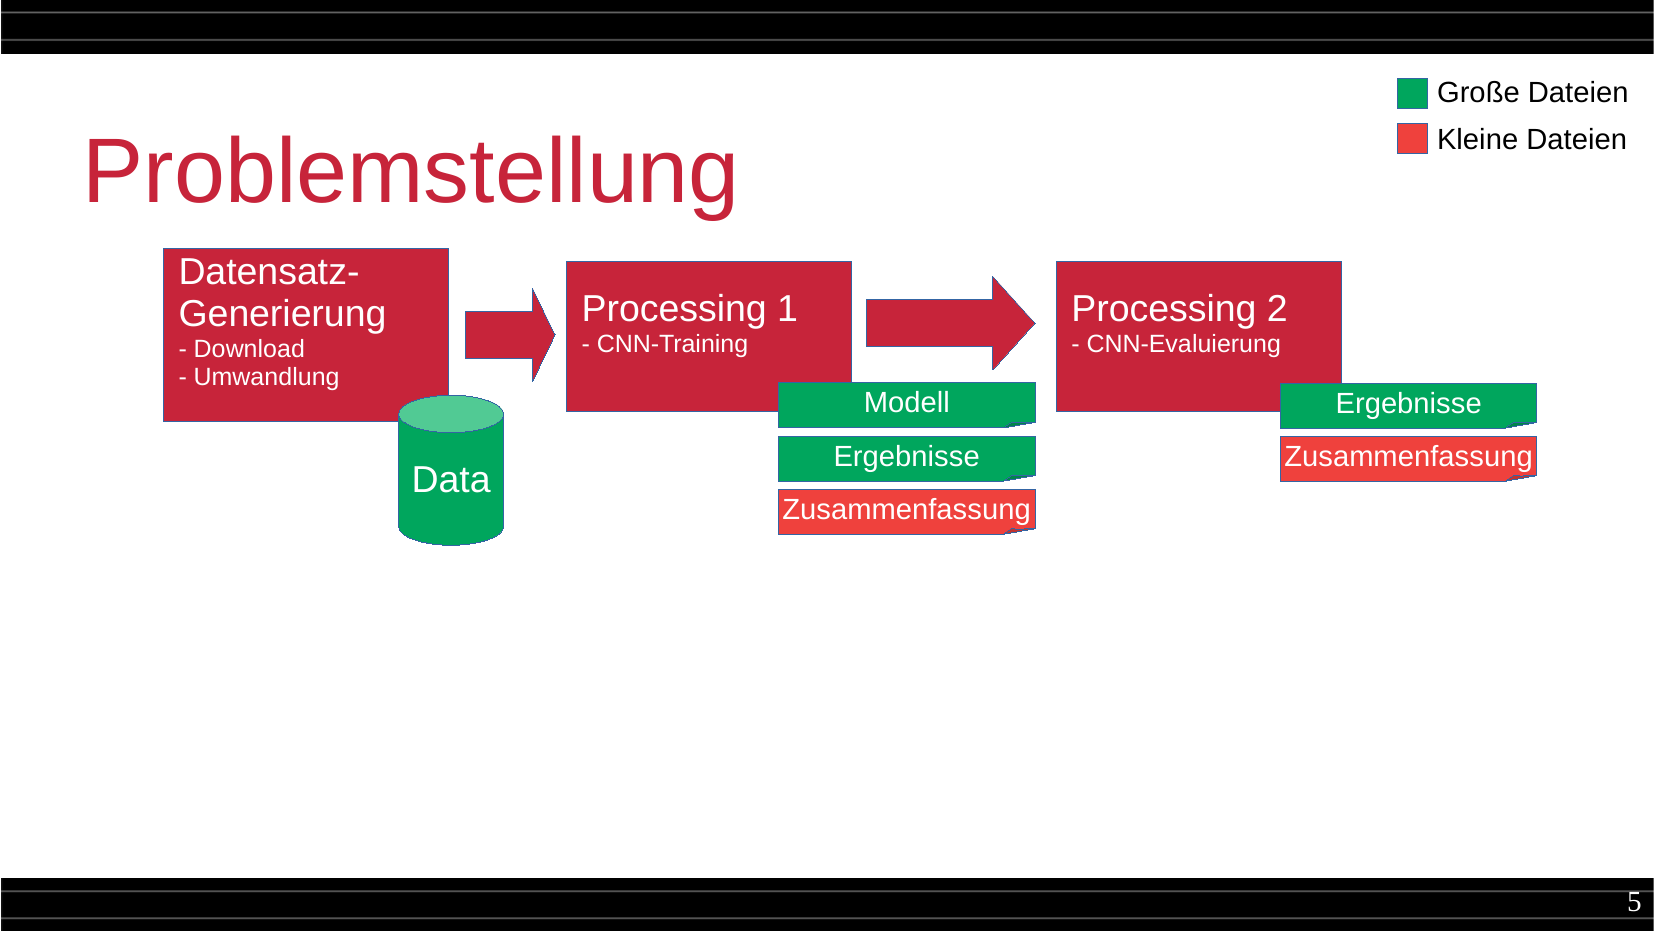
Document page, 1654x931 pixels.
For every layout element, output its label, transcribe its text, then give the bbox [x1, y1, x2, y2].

picture [1, 0, 1654, 54]
text_box Modell [778, 382, 1036, 428]
text_box Datensatz- Generierung - Download - Umwandlung [163, 248, 449, 422]
picture [1, 878, 1654, 931]
text_box [465, 288, 556, 382]
title Problemstellung [82, 92, 1571, 249]
text_box Data [398, 416, 504, 546]
text_box Große Dateien Kleine Dateien [1422, 68, 1644, 164]
text_box [1397, 123, 1422, 154]
text_box Ergebnisse [1280, 383, 1537, 429]
text_box [1397, 78, 1422, 109]
text_box Processing 1 - CNN-Training [566, 261, 852, 412]
text_box Processing 2 - CNN-Evaluierung [1056, 261, 1342, 412]
text_box Ergebnisse [778, 436, 1036, 482]
text_box Zusammenfassung [1280, 436, 1537, 482]
text_box [866, 276, 1036, 370]
text_box Zusammenfassung [778, 489, 1036, 535]
